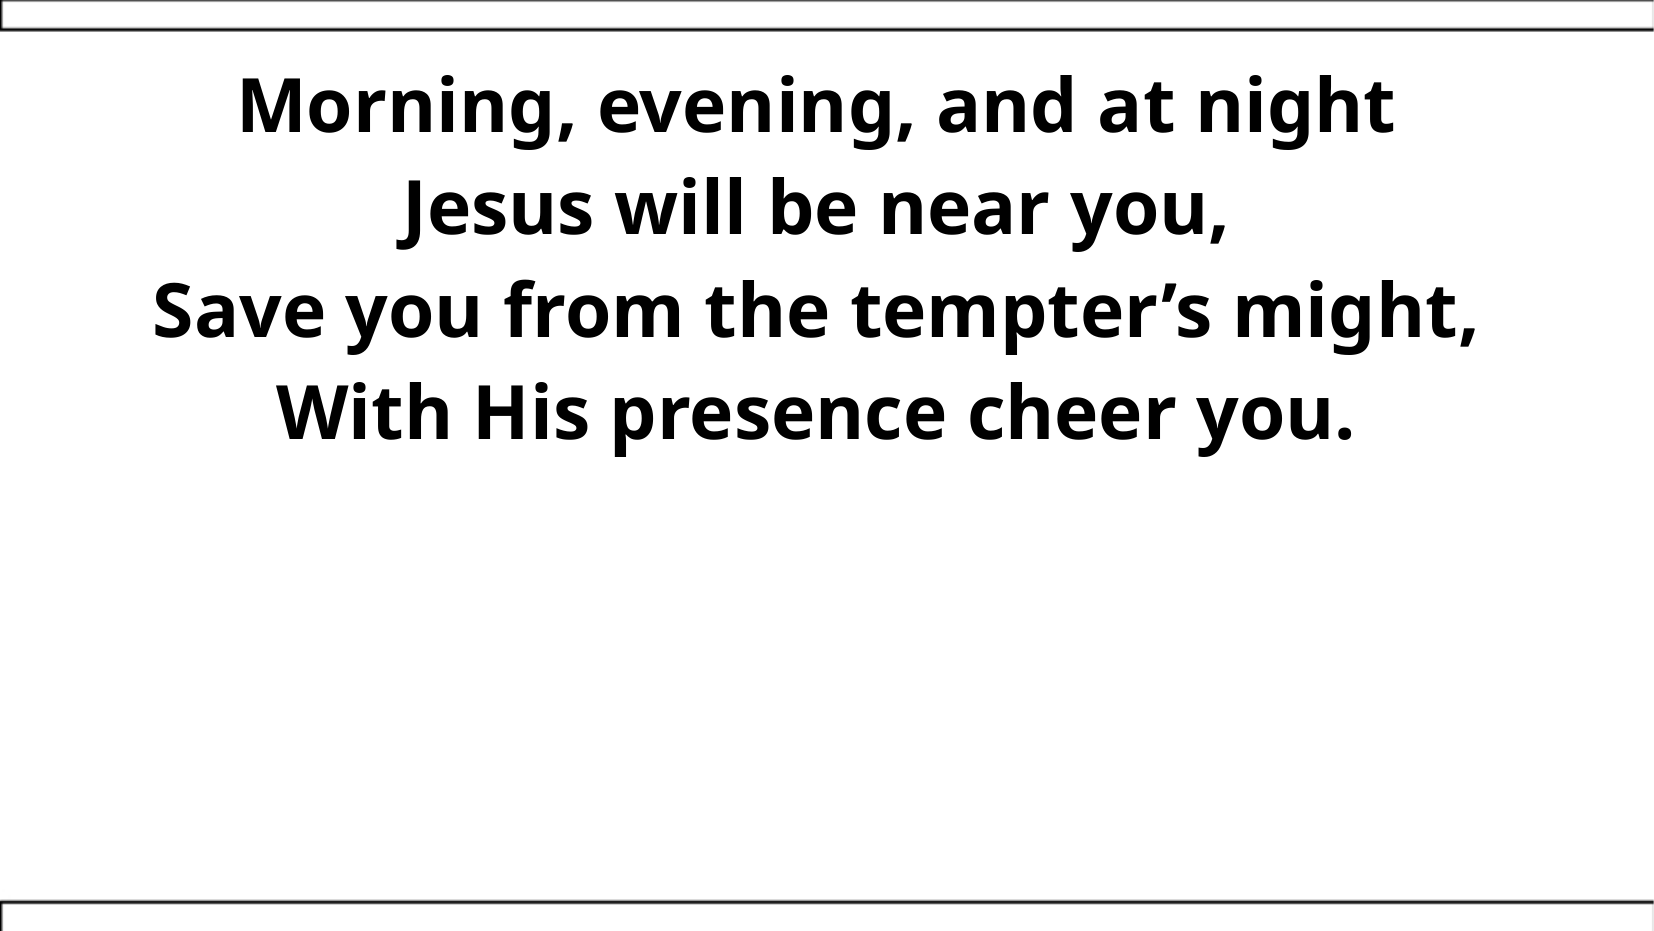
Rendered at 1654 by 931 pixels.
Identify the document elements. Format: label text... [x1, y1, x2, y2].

text_box Morning, evening, and at night Jesus will be near you, Save you from the tempter’s might, With His presence cheer you. [120, 45, 1514, 460]
picture [0, 0, 1654, 931]
